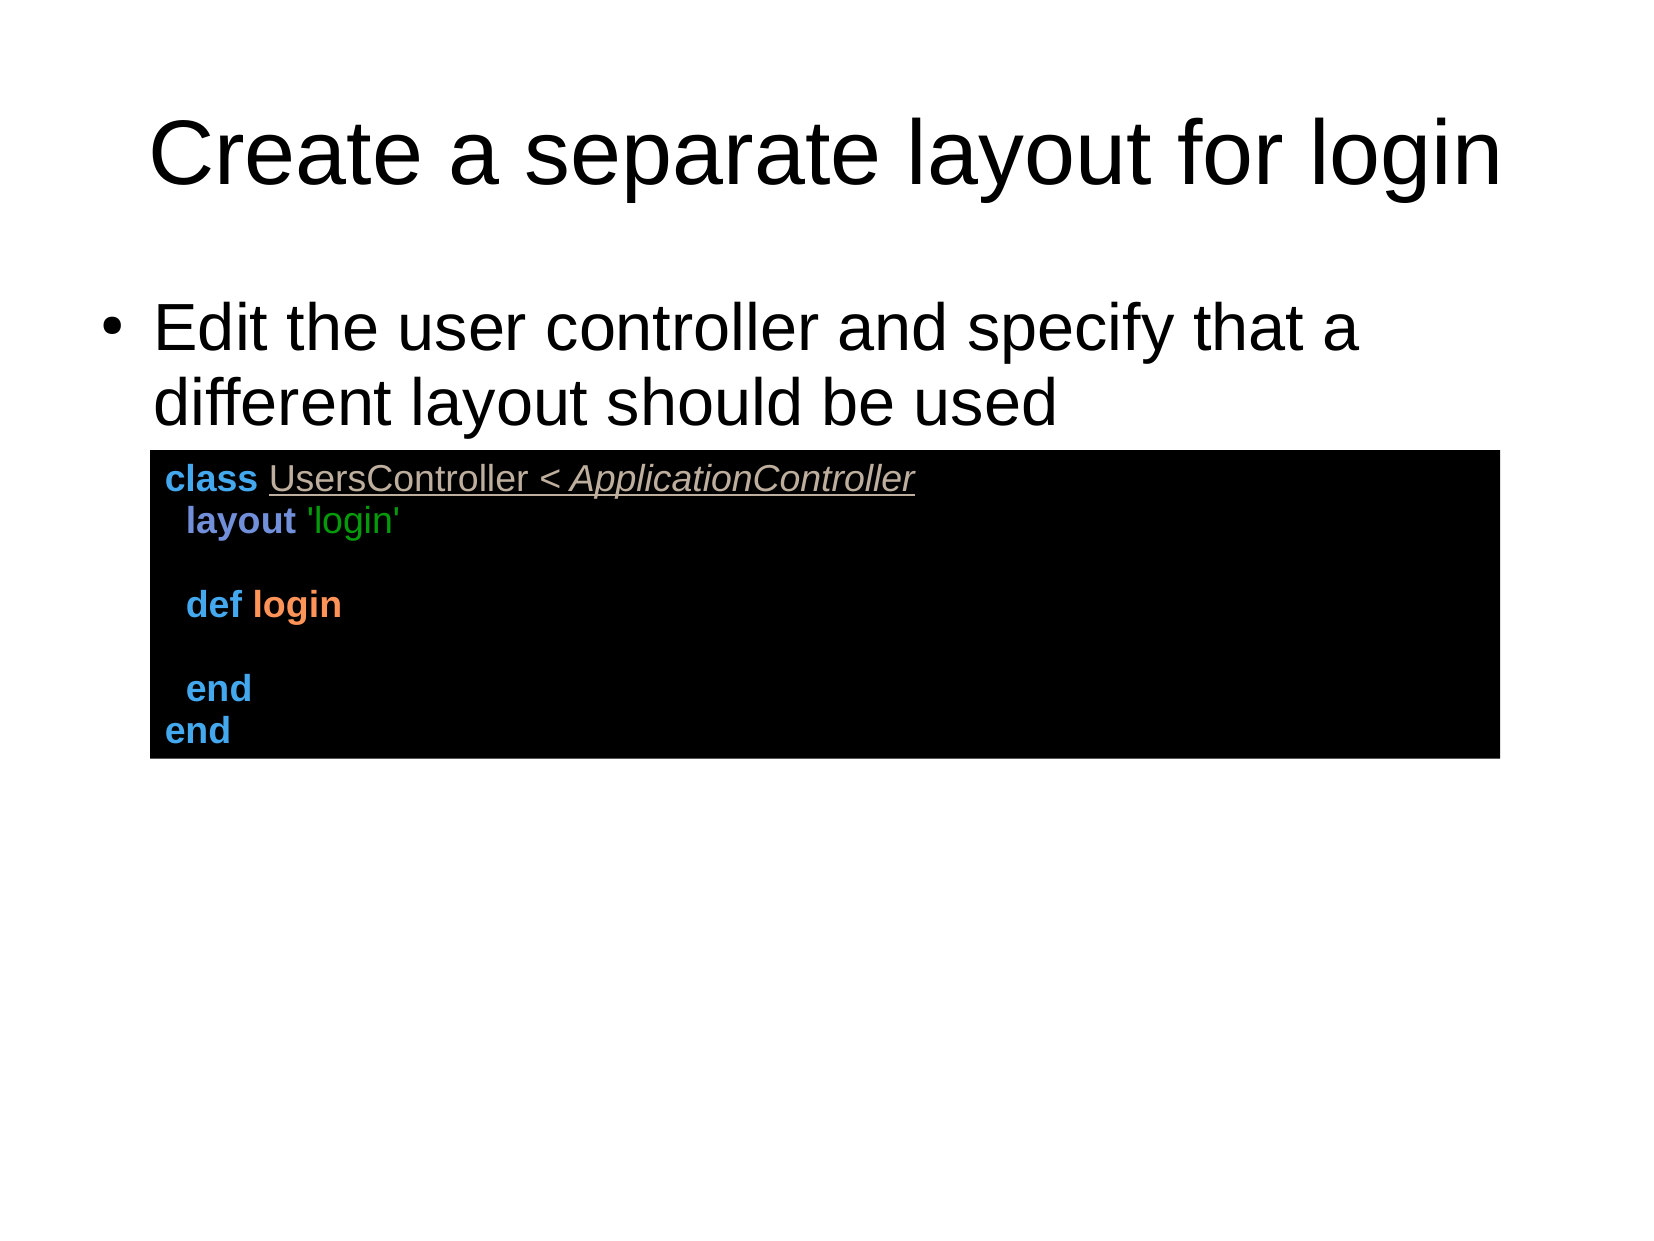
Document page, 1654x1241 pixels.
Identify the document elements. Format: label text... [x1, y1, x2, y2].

text_box class UsersController < ApplicationController layout 'login' def login end end [150, 450, 1501, 759]
list Edit the user controller and specify that a different layout should be used [82, 290, 1571, 1010]
title Create a separate layout for login [82, 49, 1571, 257]
